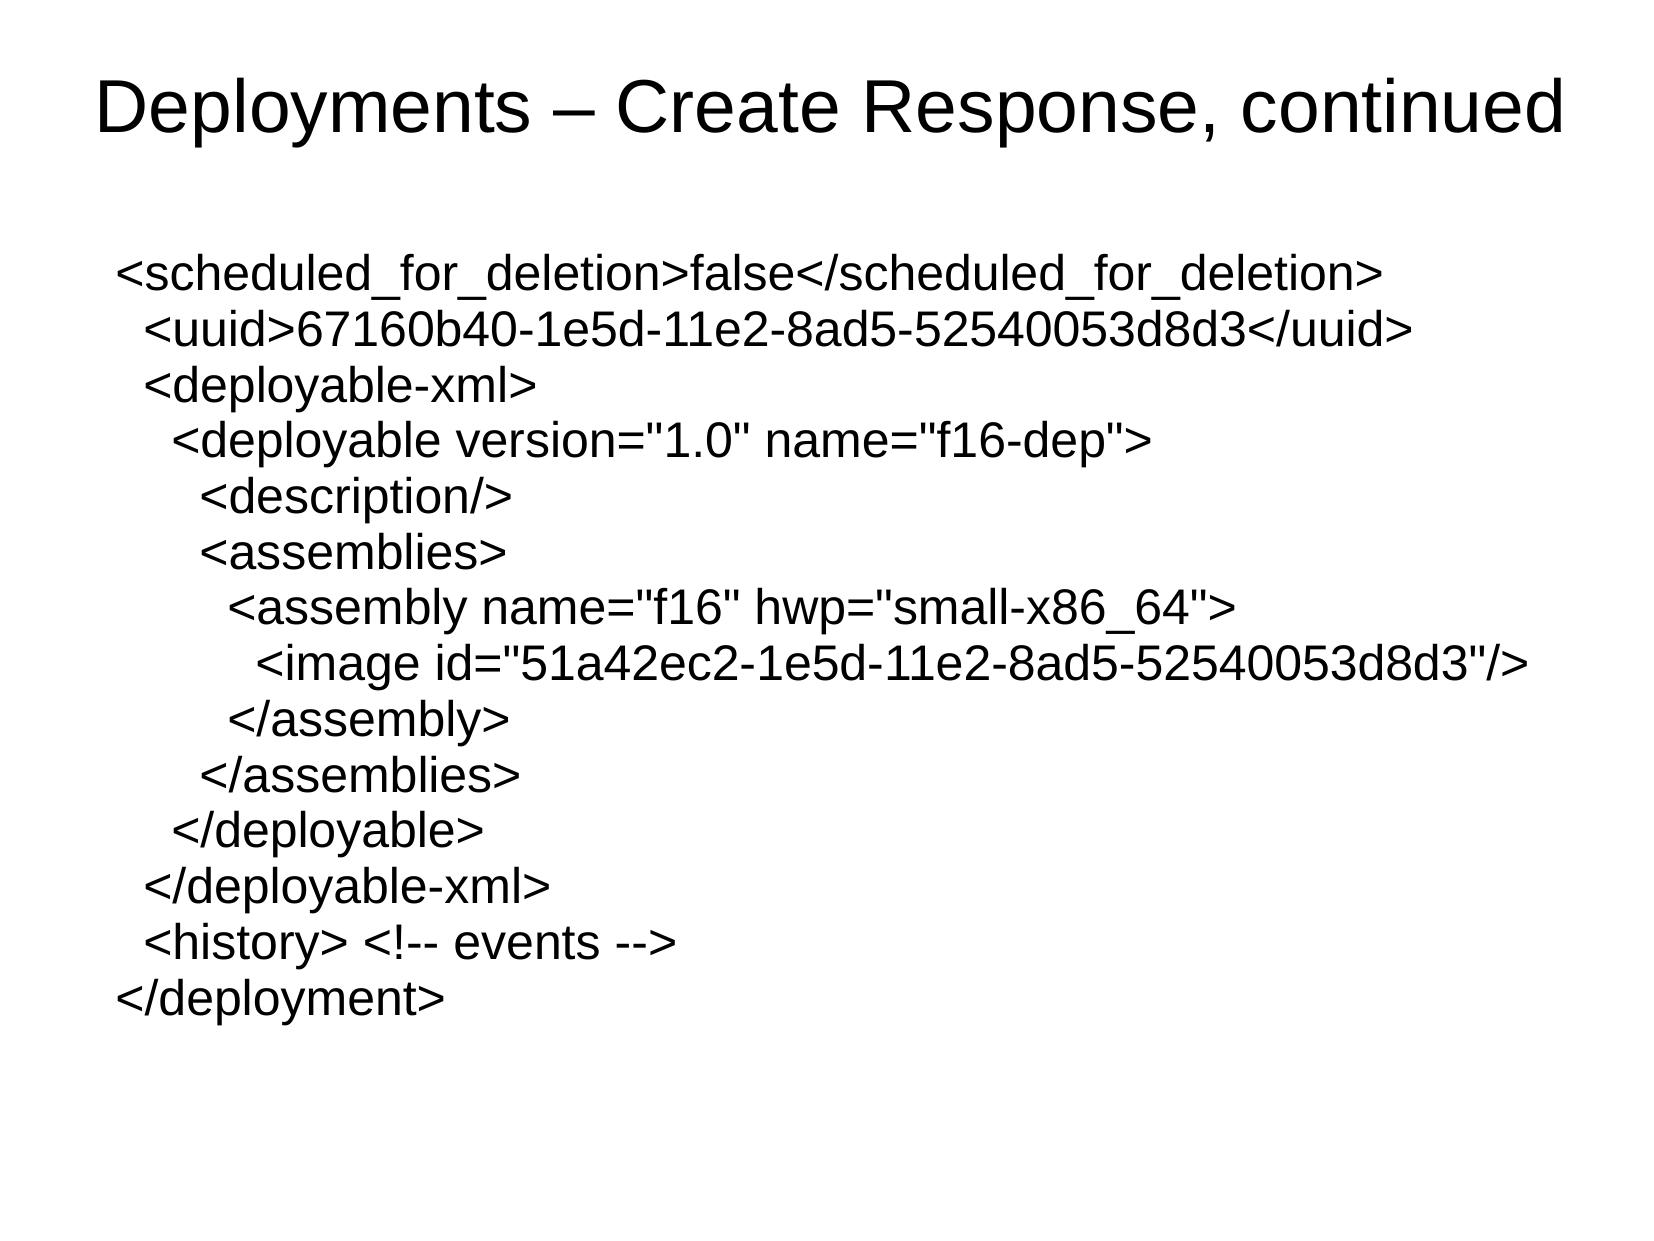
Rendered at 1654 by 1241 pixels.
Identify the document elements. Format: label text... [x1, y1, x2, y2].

subtitle <scheduled_for_deletion>false</scheduled_for_deletion> <uuid>67160b40-1e5d-11e2-8ad5-52540053d8d3</uuid> <deployable-xml> <deployable version="1.0" name="f16-dep"> <description/> <assemblies> <assembly name="f16" hwp="small-x86_64"> <image id="51a42ec2-1e5d-11e2-8ad5-52540053d8d3"/> </assembly> </assemblies> </deployable> </deployable-xml> <history> <!-- events --> </deployment> [115, 245, 1631, 1241]
title Deployments – Create Response, continued [86, 2, 1576, 211]
